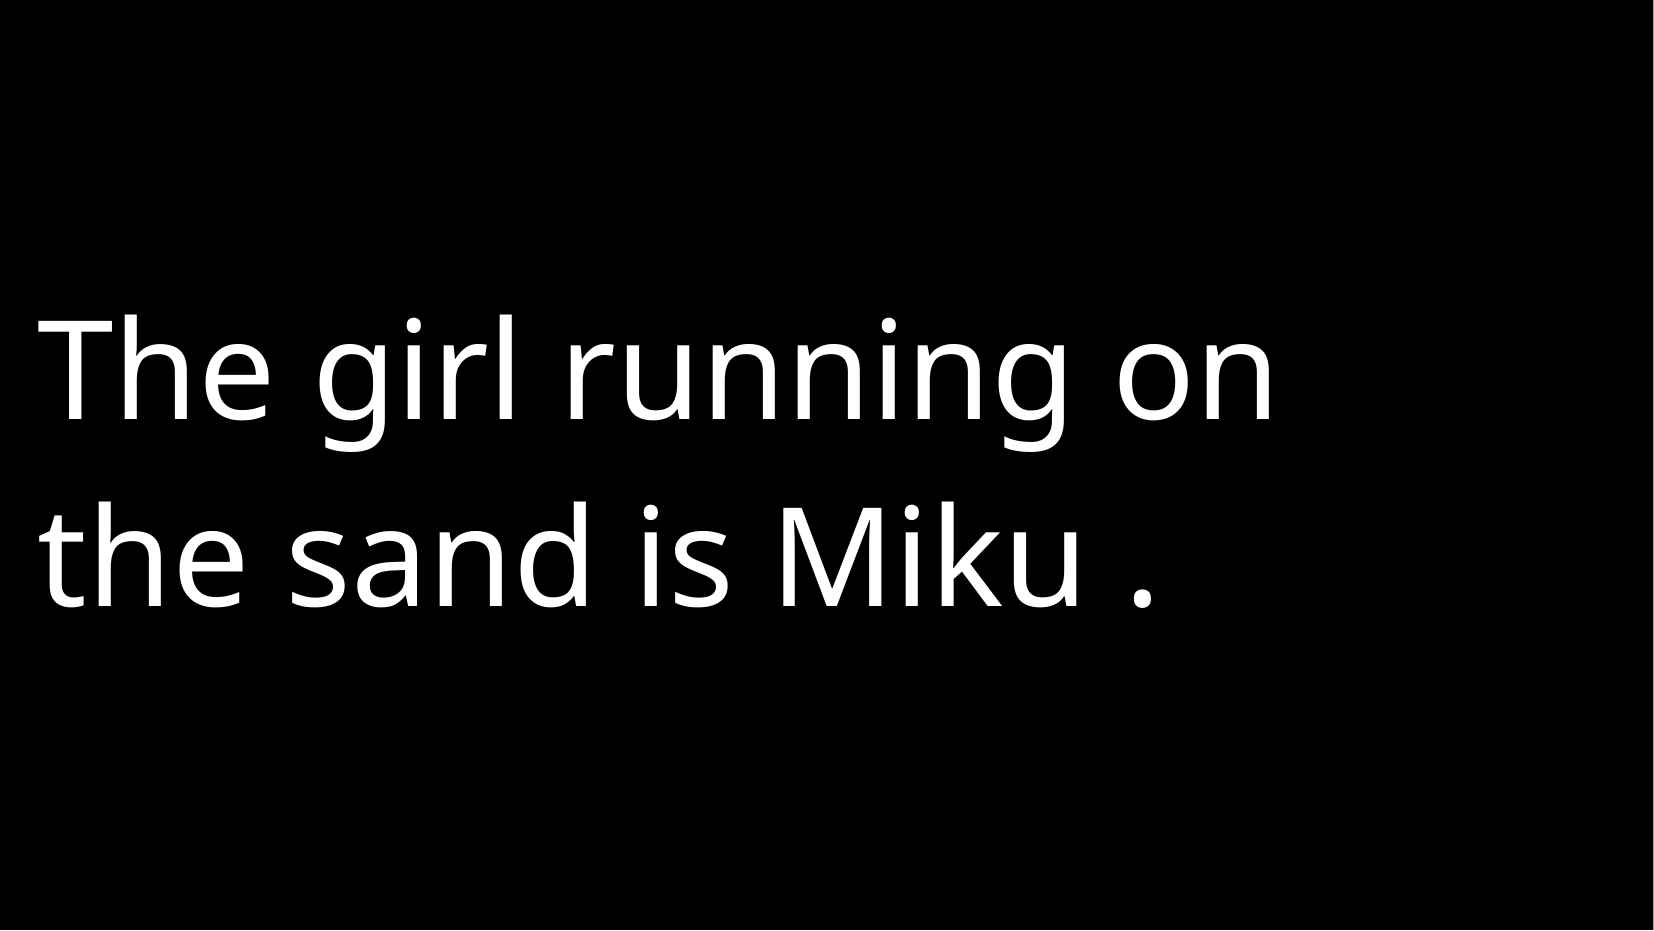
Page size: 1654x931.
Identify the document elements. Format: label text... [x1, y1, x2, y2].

title The girl running on the sand is Miku . [37, 19, 1612, 900]
